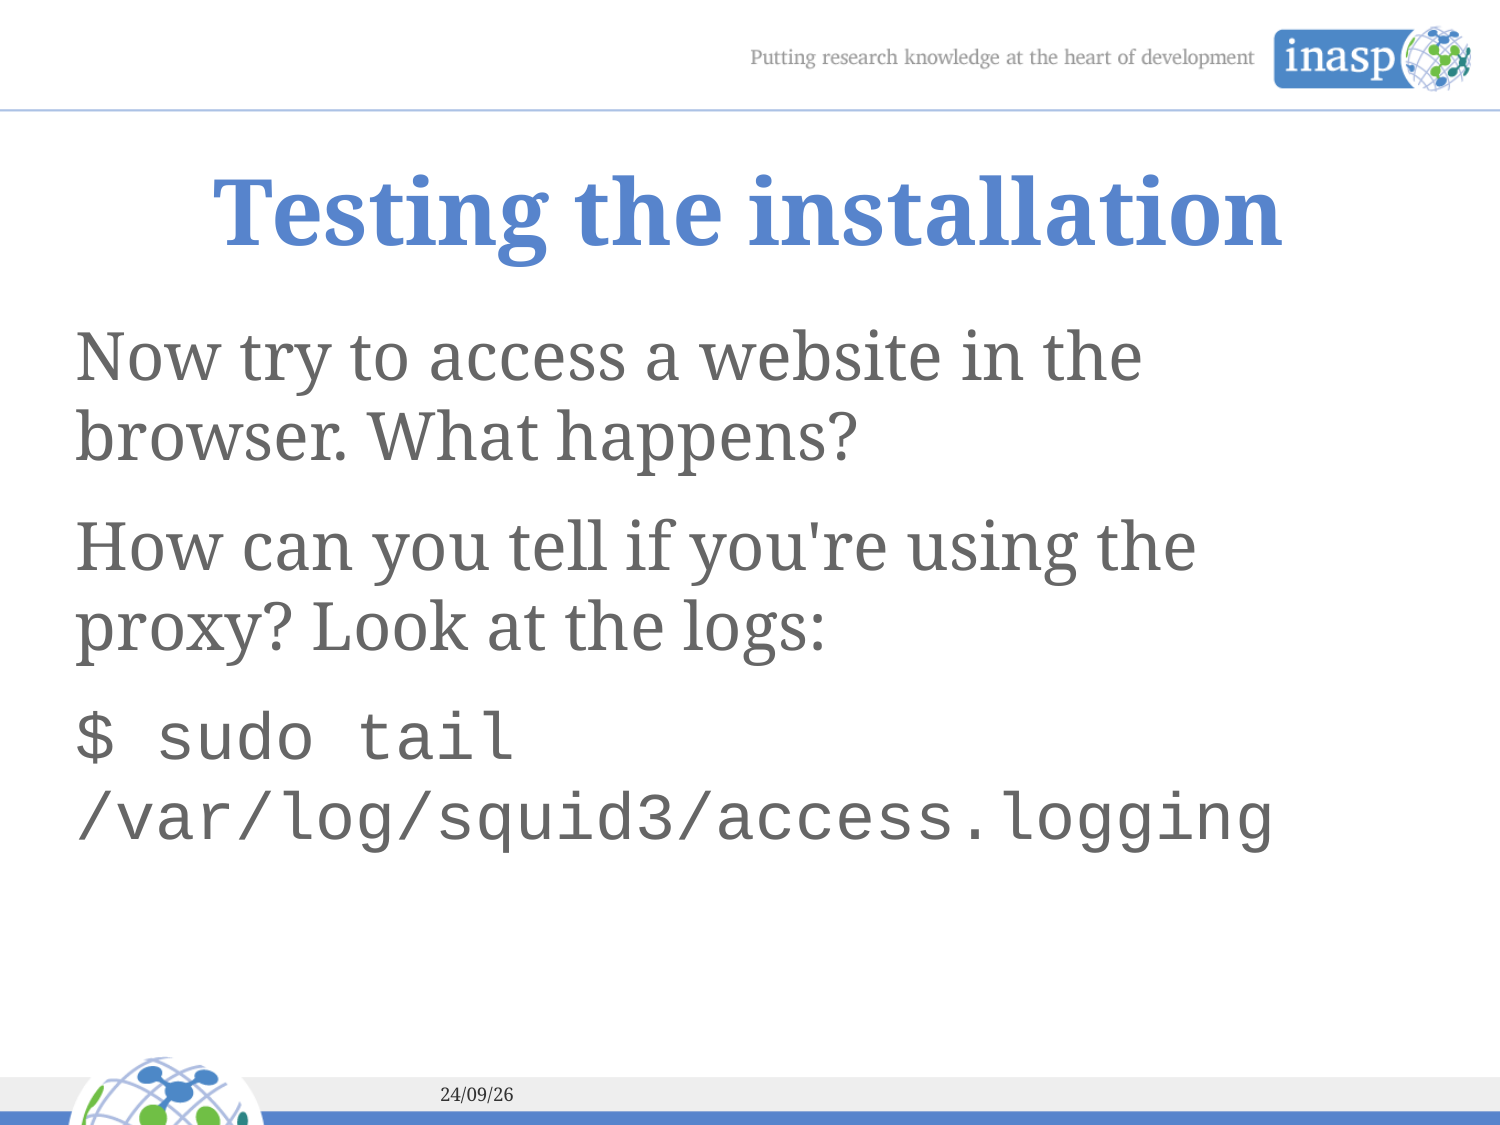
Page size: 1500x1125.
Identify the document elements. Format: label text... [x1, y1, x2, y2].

list Now try to access a website in the browser. What happens? How can you tell if you're using the proxy? Look at the logs: $ sudo tail /var/log/squid3/access.logging [75, 313, 1426, 967]
picture [0, 0, 1500, 1125]
title Testing the installation [75, 129, 1426, 313]
